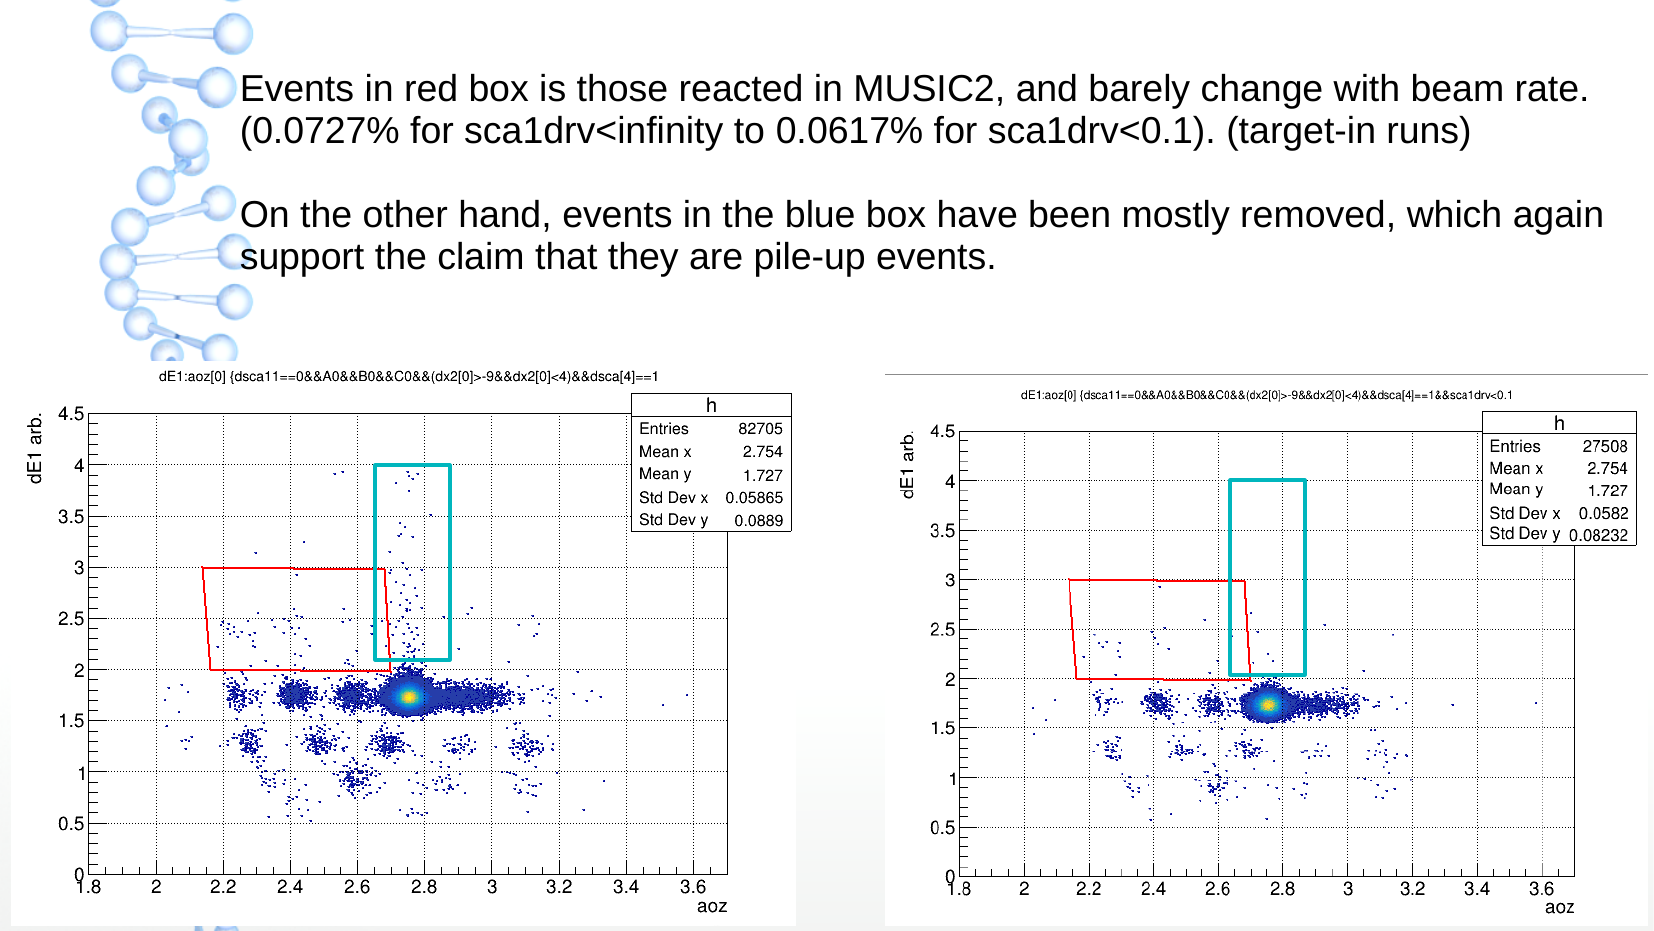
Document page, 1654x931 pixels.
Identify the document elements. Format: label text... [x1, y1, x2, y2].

picture [0, 0, 1654, 931]
text_box Events in red box is those reacted in MUSIC2, and barely change with beam rate. (0.0727% for sca1drv<infinity to 0.0617% for sca1drv<0.1). (target-in runs) On the other hand, events in the blue box have been mostly removed, which again support the claim that they are pile-up events. [225, 60, 1621, 285]
text_box [375, 465, 451, 661]
text_box [1230, 480, 1306, 676]
